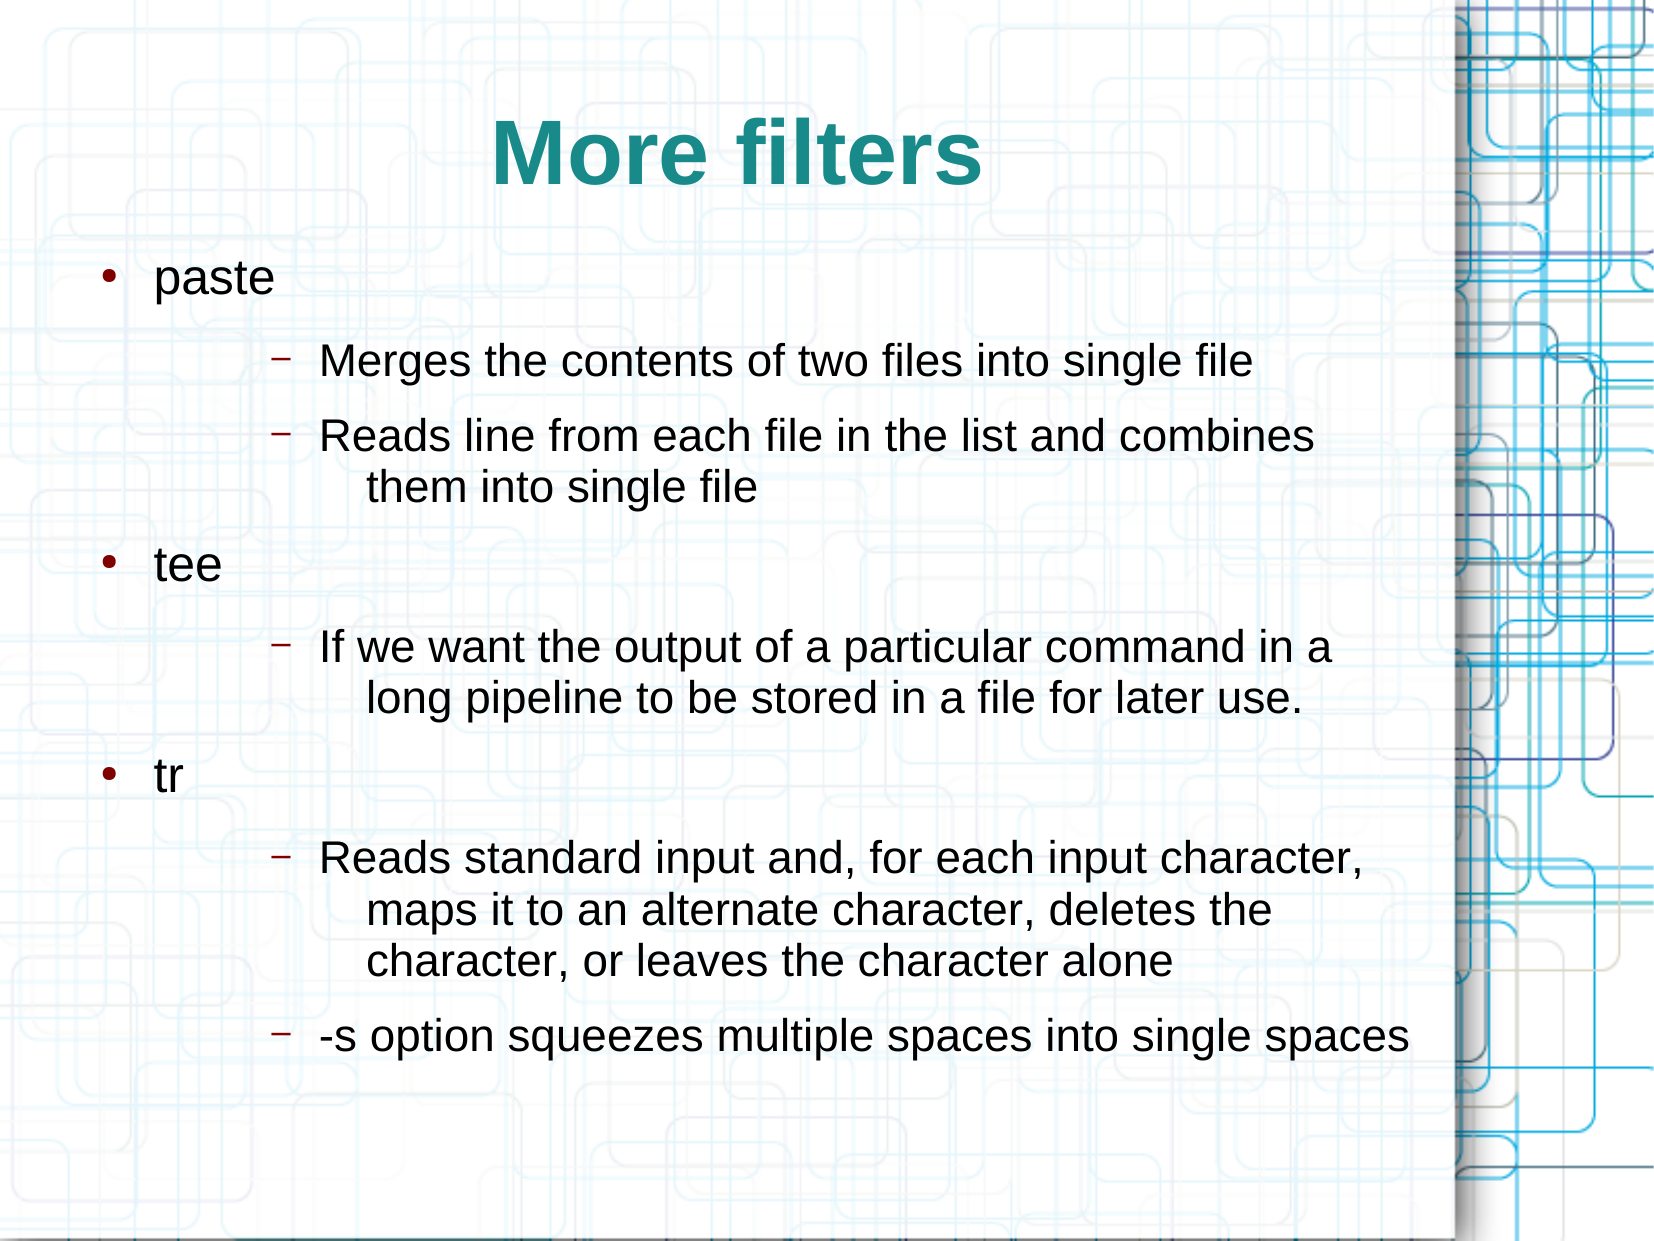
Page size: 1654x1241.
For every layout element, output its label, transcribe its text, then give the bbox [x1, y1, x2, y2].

title More filters [59, 56, 1418, 250]
list paste Merges the contents of two files into single file Reads line from each file in the list and combines them into single file tee If we want the output of a particular command in a long pipeline to be stored in a file for later use. tr Reads standard input and, for each input character, maps it to an alternate character, deletes the character, or leaves the character alone -s option squeezes multiple spaces into single spaces [82, 249, 1418, 1062]
picture [0, 0, 1654, 1241]
